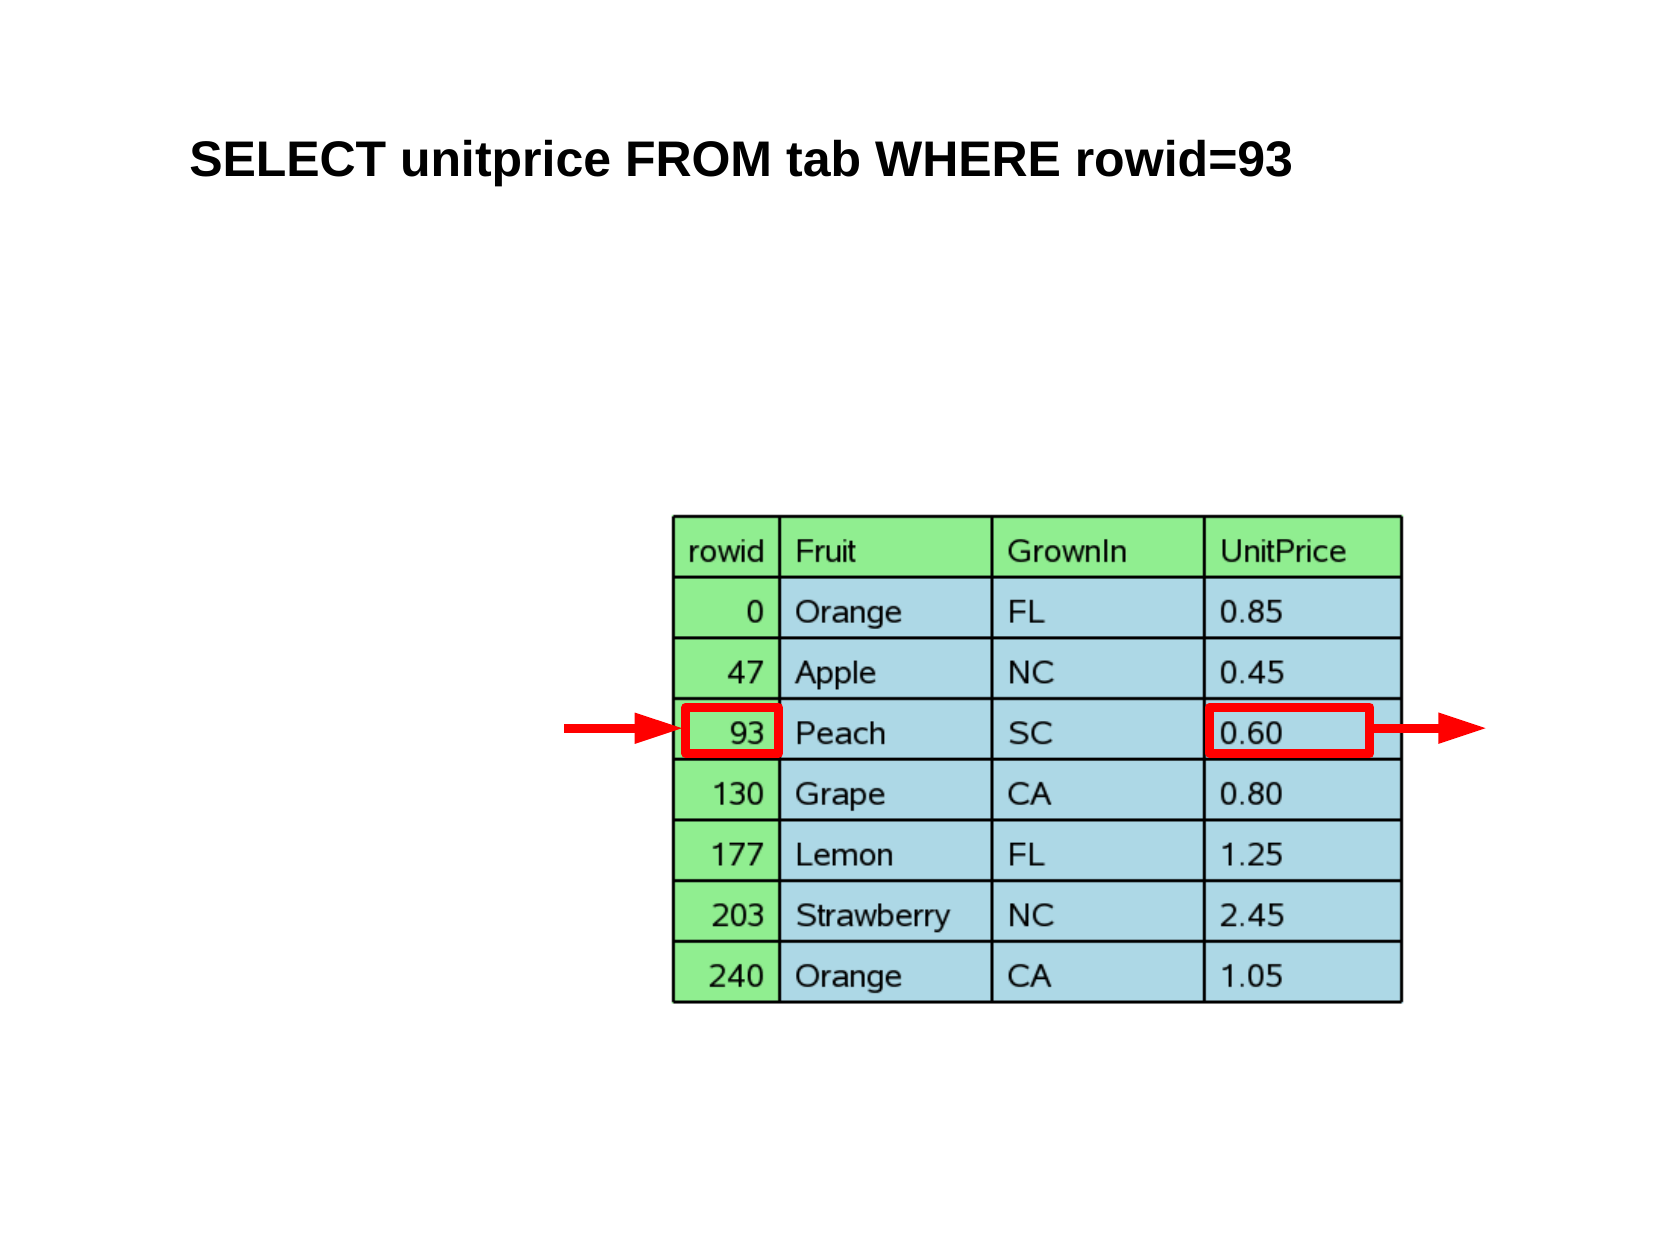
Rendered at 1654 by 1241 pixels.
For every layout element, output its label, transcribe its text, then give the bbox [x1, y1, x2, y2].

text_box SELECT unitprice FROM tab WHERE rowid=93 [174, 124, 1309, 197]
picture [1214, 712, 1365, 749]
picture [690, 712, 774, 749]
picture [657, 500, 1417, 1019]
